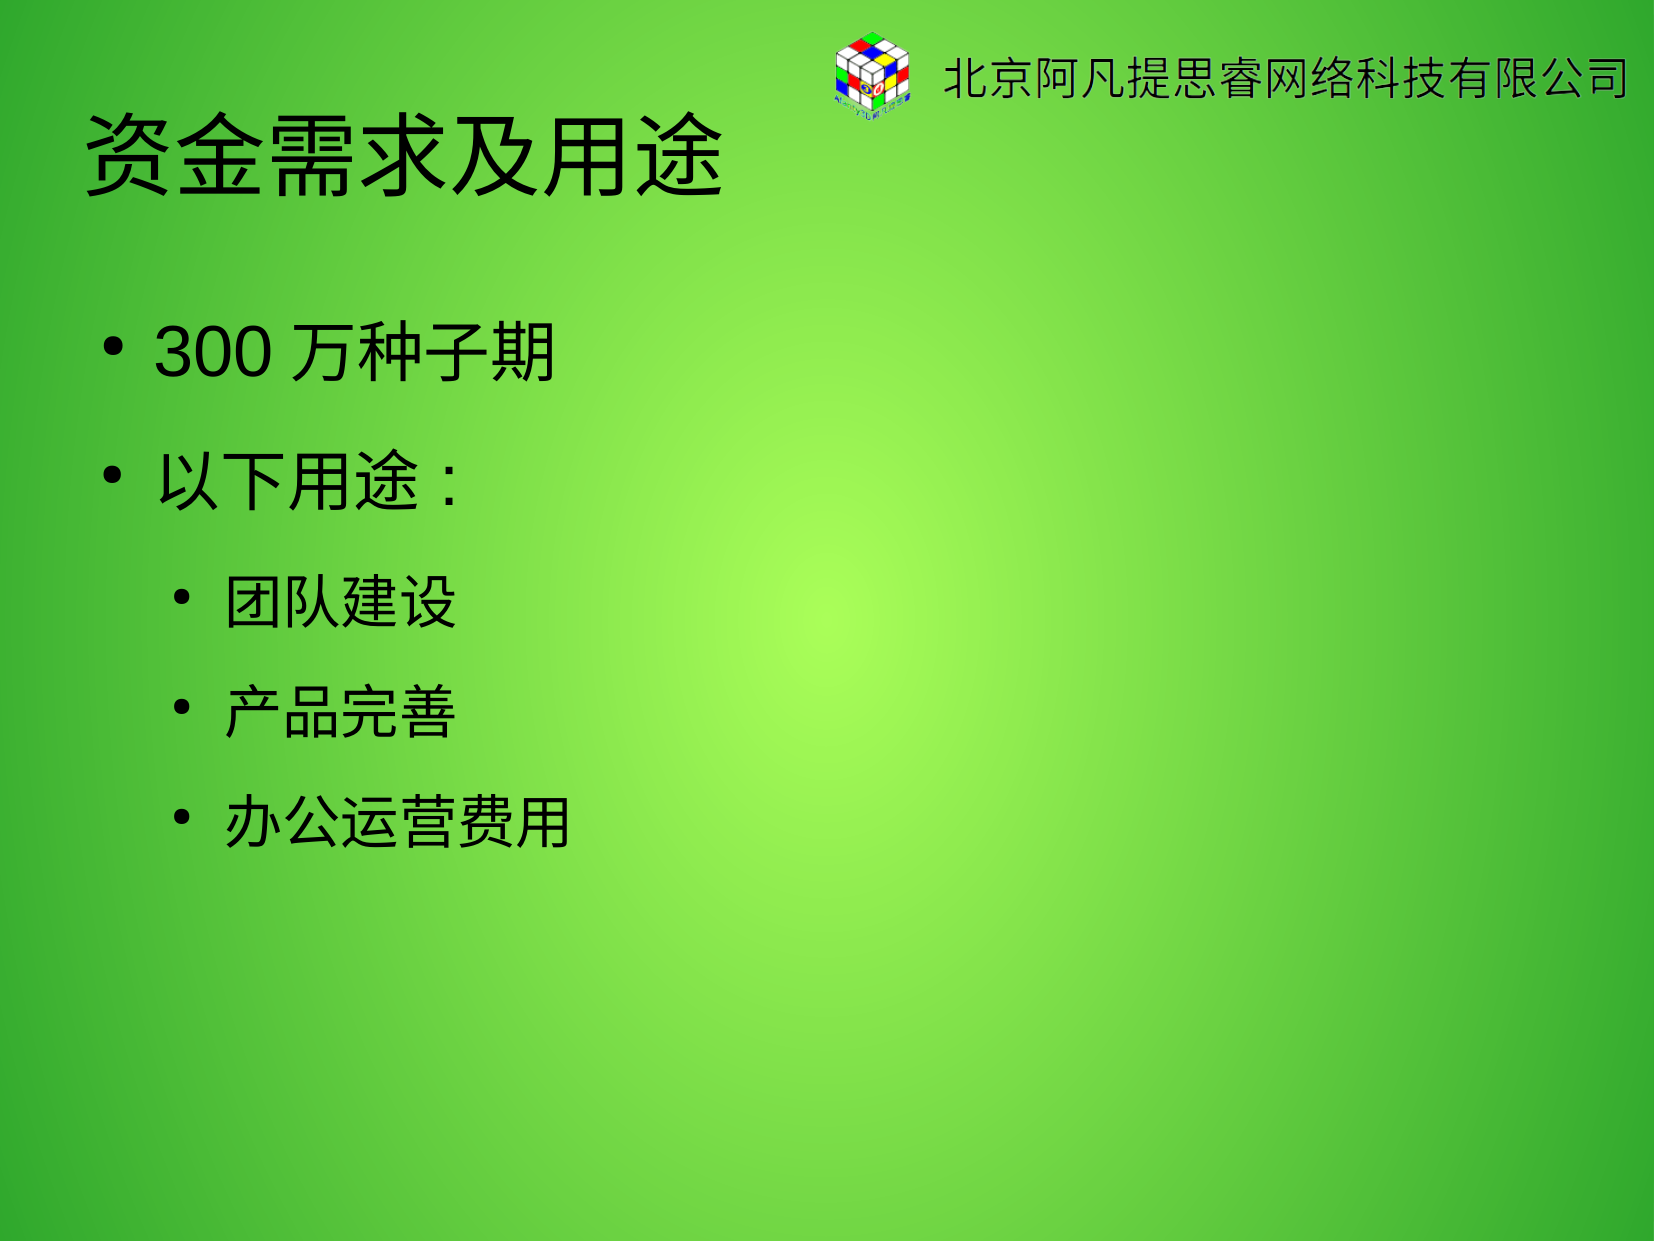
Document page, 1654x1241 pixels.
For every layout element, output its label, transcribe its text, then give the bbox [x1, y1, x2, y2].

title 资金需求及用途 [82, 47, 1571, 252]
list 300万种子期 以下用途: 团队建设 产品完善 办公运营费用 [82, 299, 1571, 1019]
picture [810, 18, 1654, 128]
